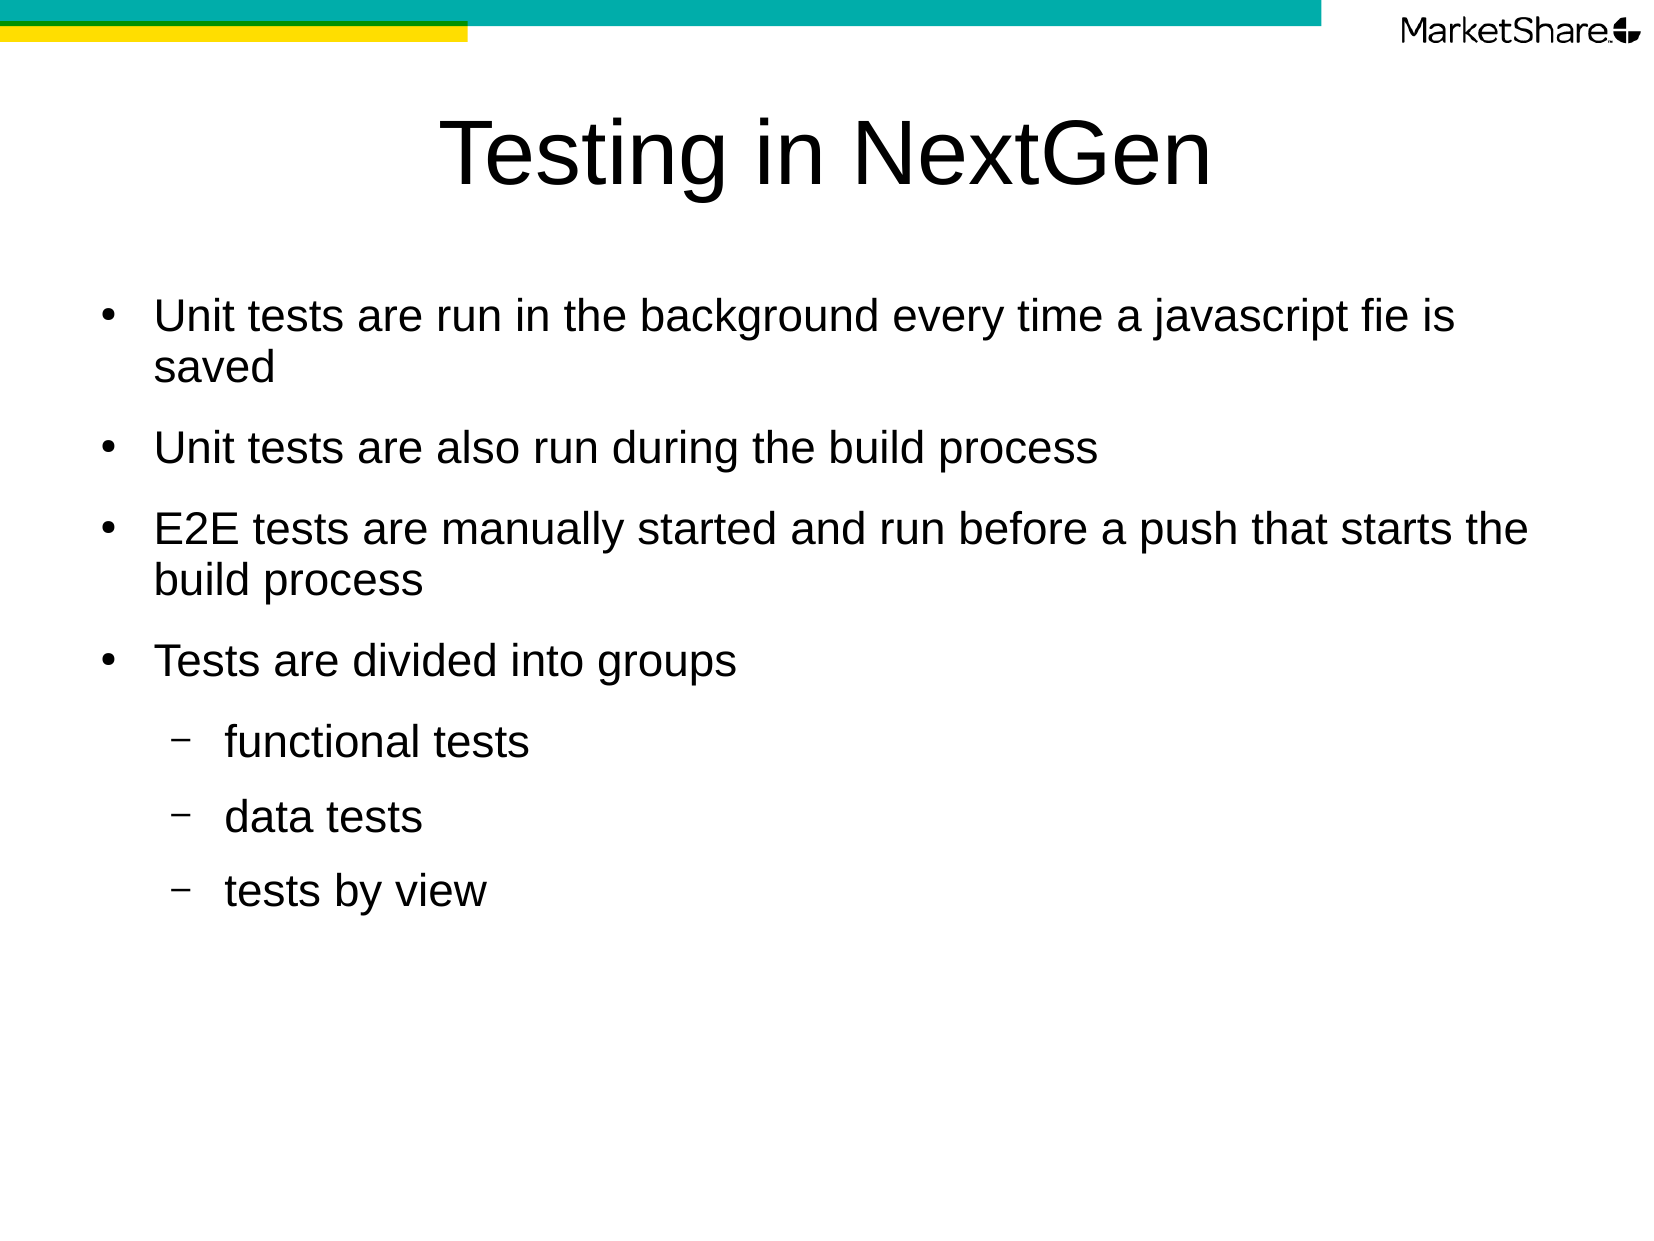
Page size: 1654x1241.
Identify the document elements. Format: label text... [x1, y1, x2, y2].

list Unit tests are run in the background every time a javascript fie is saved Unit tests are also run during the build process E2E tests are manually started and run before a push that starts the build process Tests are divided into groups functional tests data tests tests by view [82, 290, 1571, 1109]
picture [1390, 1, 1651, 57]
title Testing in NextGen [82, 49, 1571, 257]
